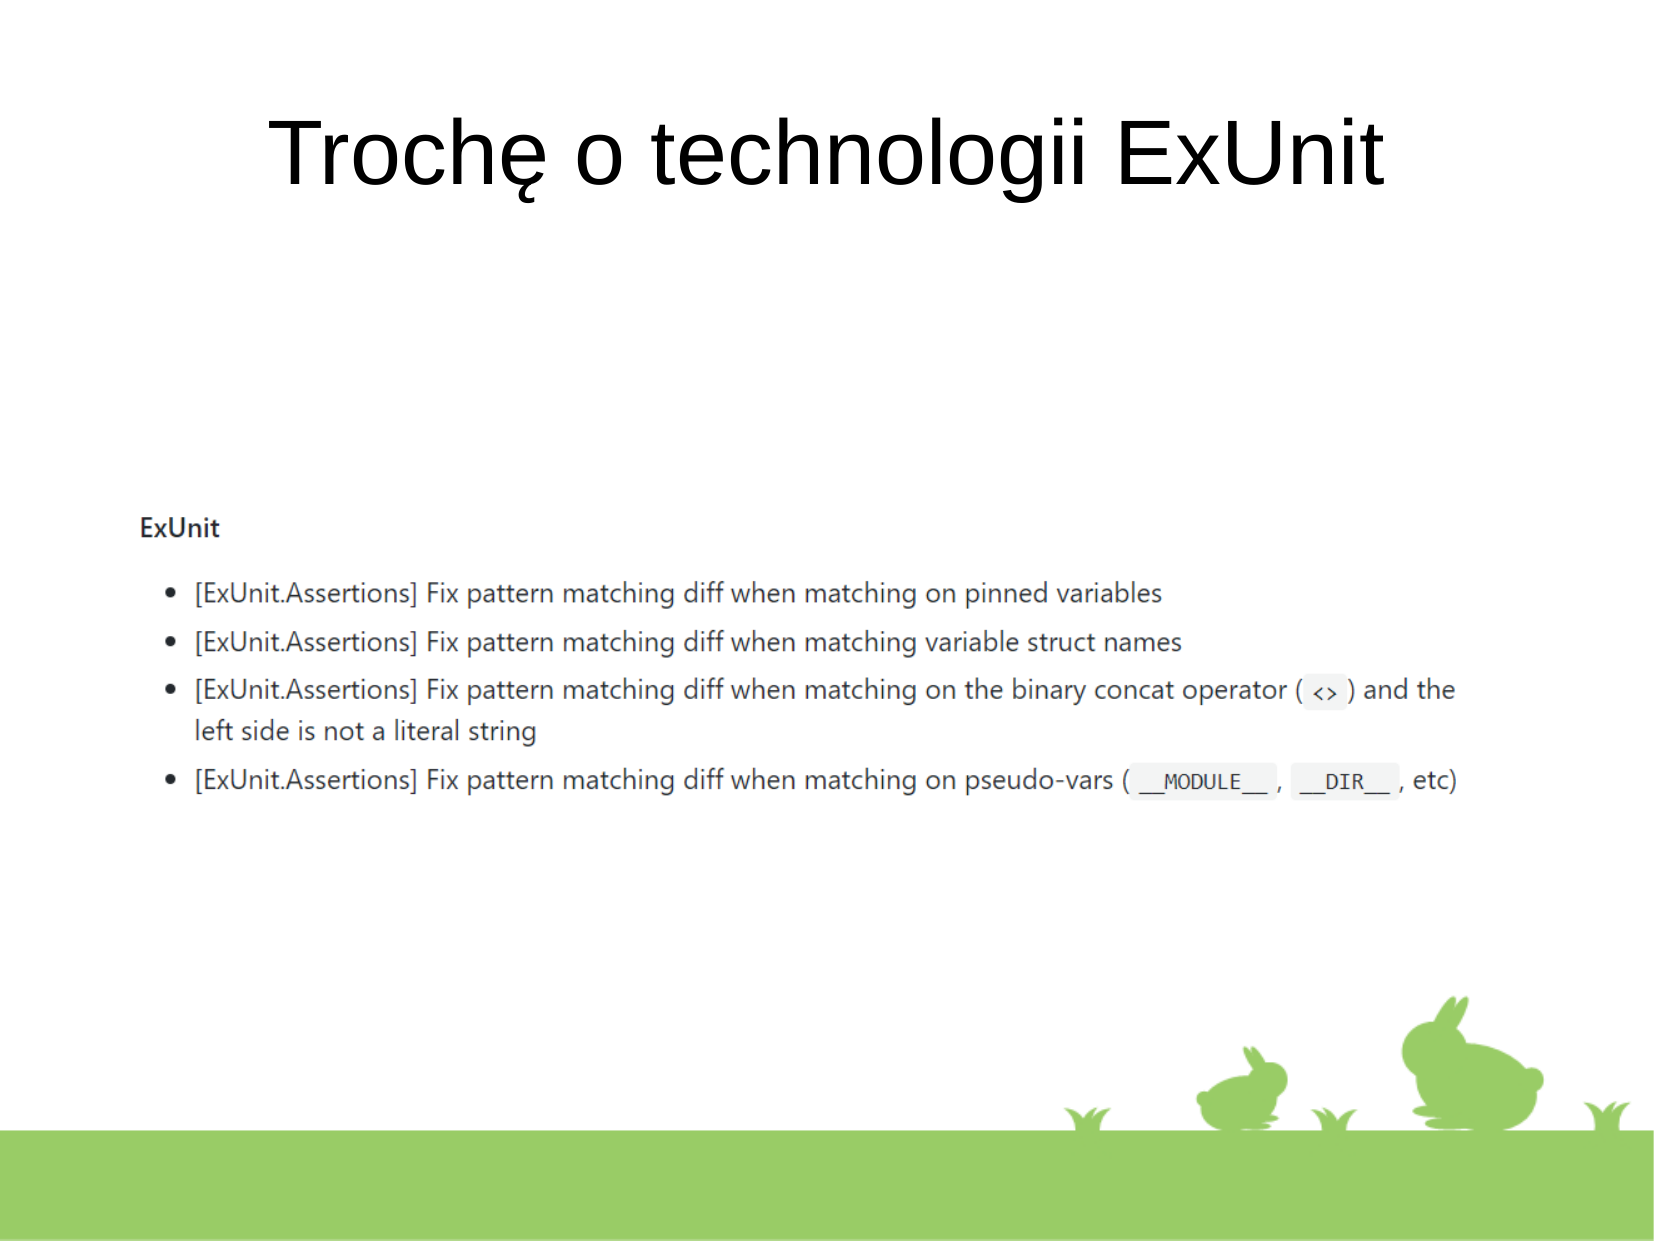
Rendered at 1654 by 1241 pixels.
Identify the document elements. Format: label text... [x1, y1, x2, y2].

title Trochę o technologii ExUnit [82, 49, 1571, 257]
picture [0, 0, 1654, 1241]
